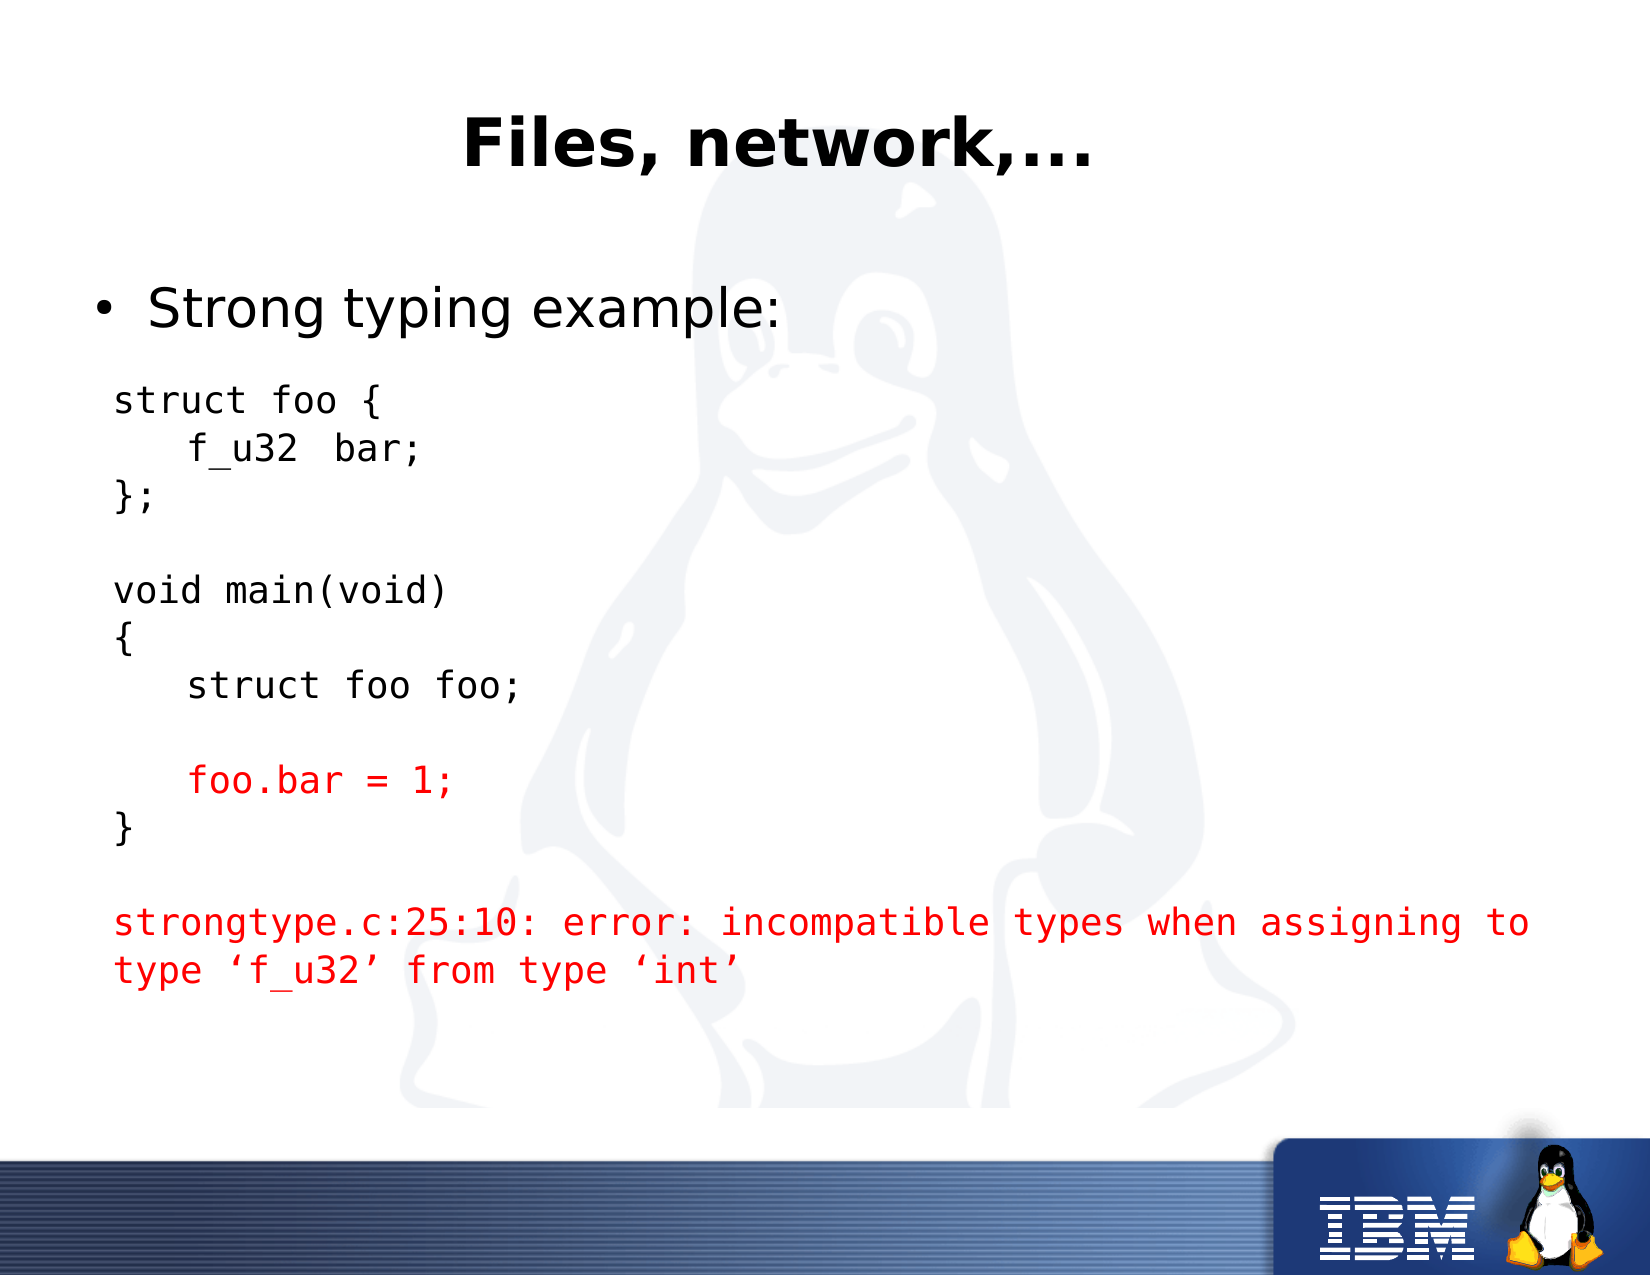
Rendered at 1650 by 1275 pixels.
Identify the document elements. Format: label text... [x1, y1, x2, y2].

text_box struct foo { f_u32 bar; }; void main(void) { struct foo foo; foo.bar = 1; } strongtype.c:25:10: error: incompatible types when assigning to type ‘f_u32’ from type ‘int’ [112, 374, 1576, 1126]
title Files, network,... [76, 76, 1457, 211]
list Strong typing example: [76, 277, 1457, 1171]
